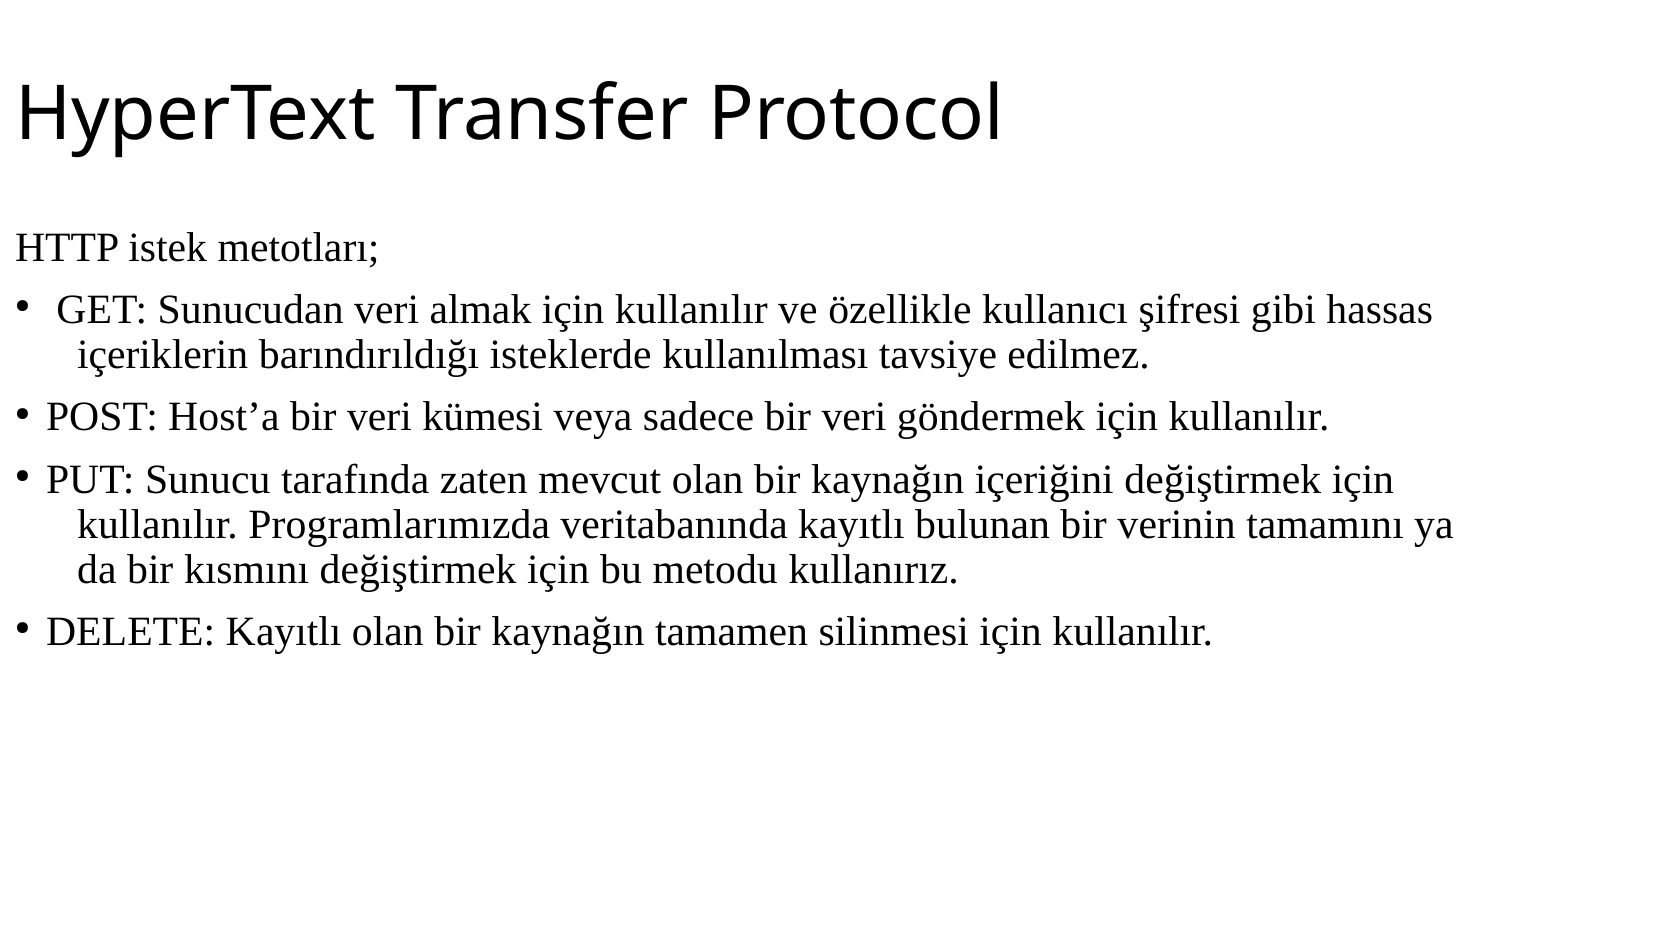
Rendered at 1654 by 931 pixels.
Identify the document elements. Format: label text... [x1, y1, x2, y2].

title HyperText Transfer Protocol [0, 37, 1489, 193]
list HTTP istek metotları; GET: Sunucudan veri almak için kullanılır ve özellikle kullanıcı şifresi gibi hassas içeriklerin barındırıldığı isteklerde kullanılması tavsiye edilmez. POST: Host’a bir veri kümesi veya sadece bir veri göndermek için kullanılır. PUT: Sunucu tarafında zaten mevcut olan bir kaynağın içeriğini değiştirmek için kullanılır. Programlarımızda veritabanında kayıtlı bulunan bir verinin tamamını ya da bir kısmını değiştirmek için bu metodu kullanırız. DELETE: Kayıtlı olan bir kaynağın tamamen silinmesi için kullanılır. [0, 217, 1489, 758]
